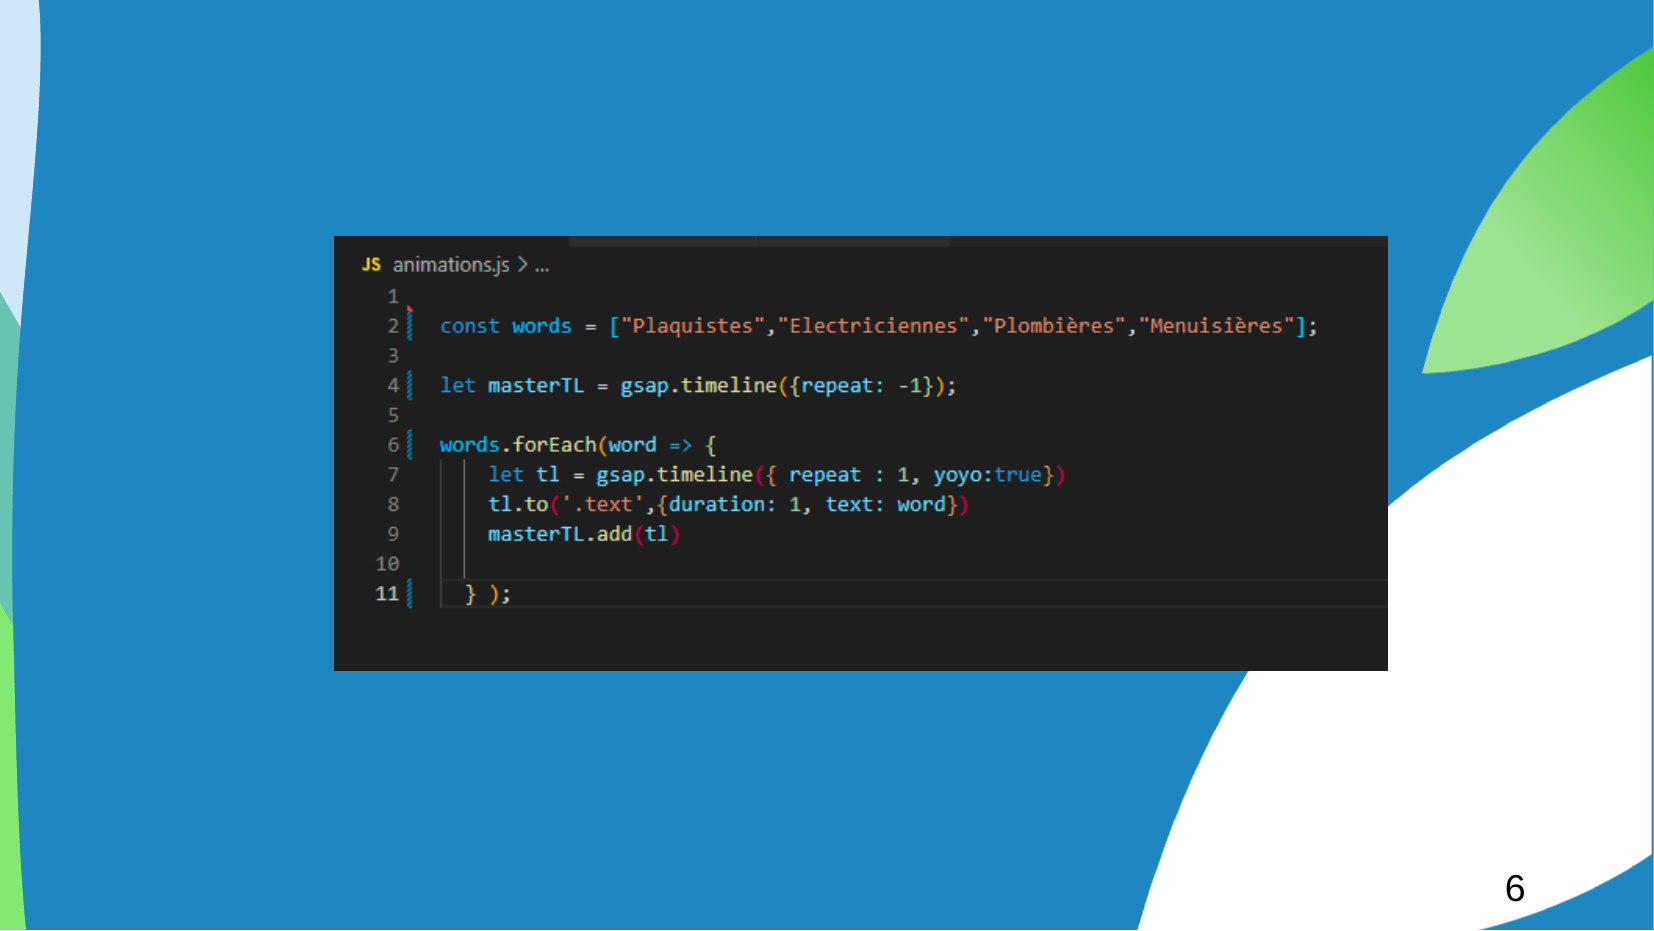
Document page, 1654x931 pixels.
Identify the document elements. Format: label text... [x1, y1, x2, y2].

text_box <numéro> [1490, 860, 1654, 931]
picture [334, 47, 1654, 931]
